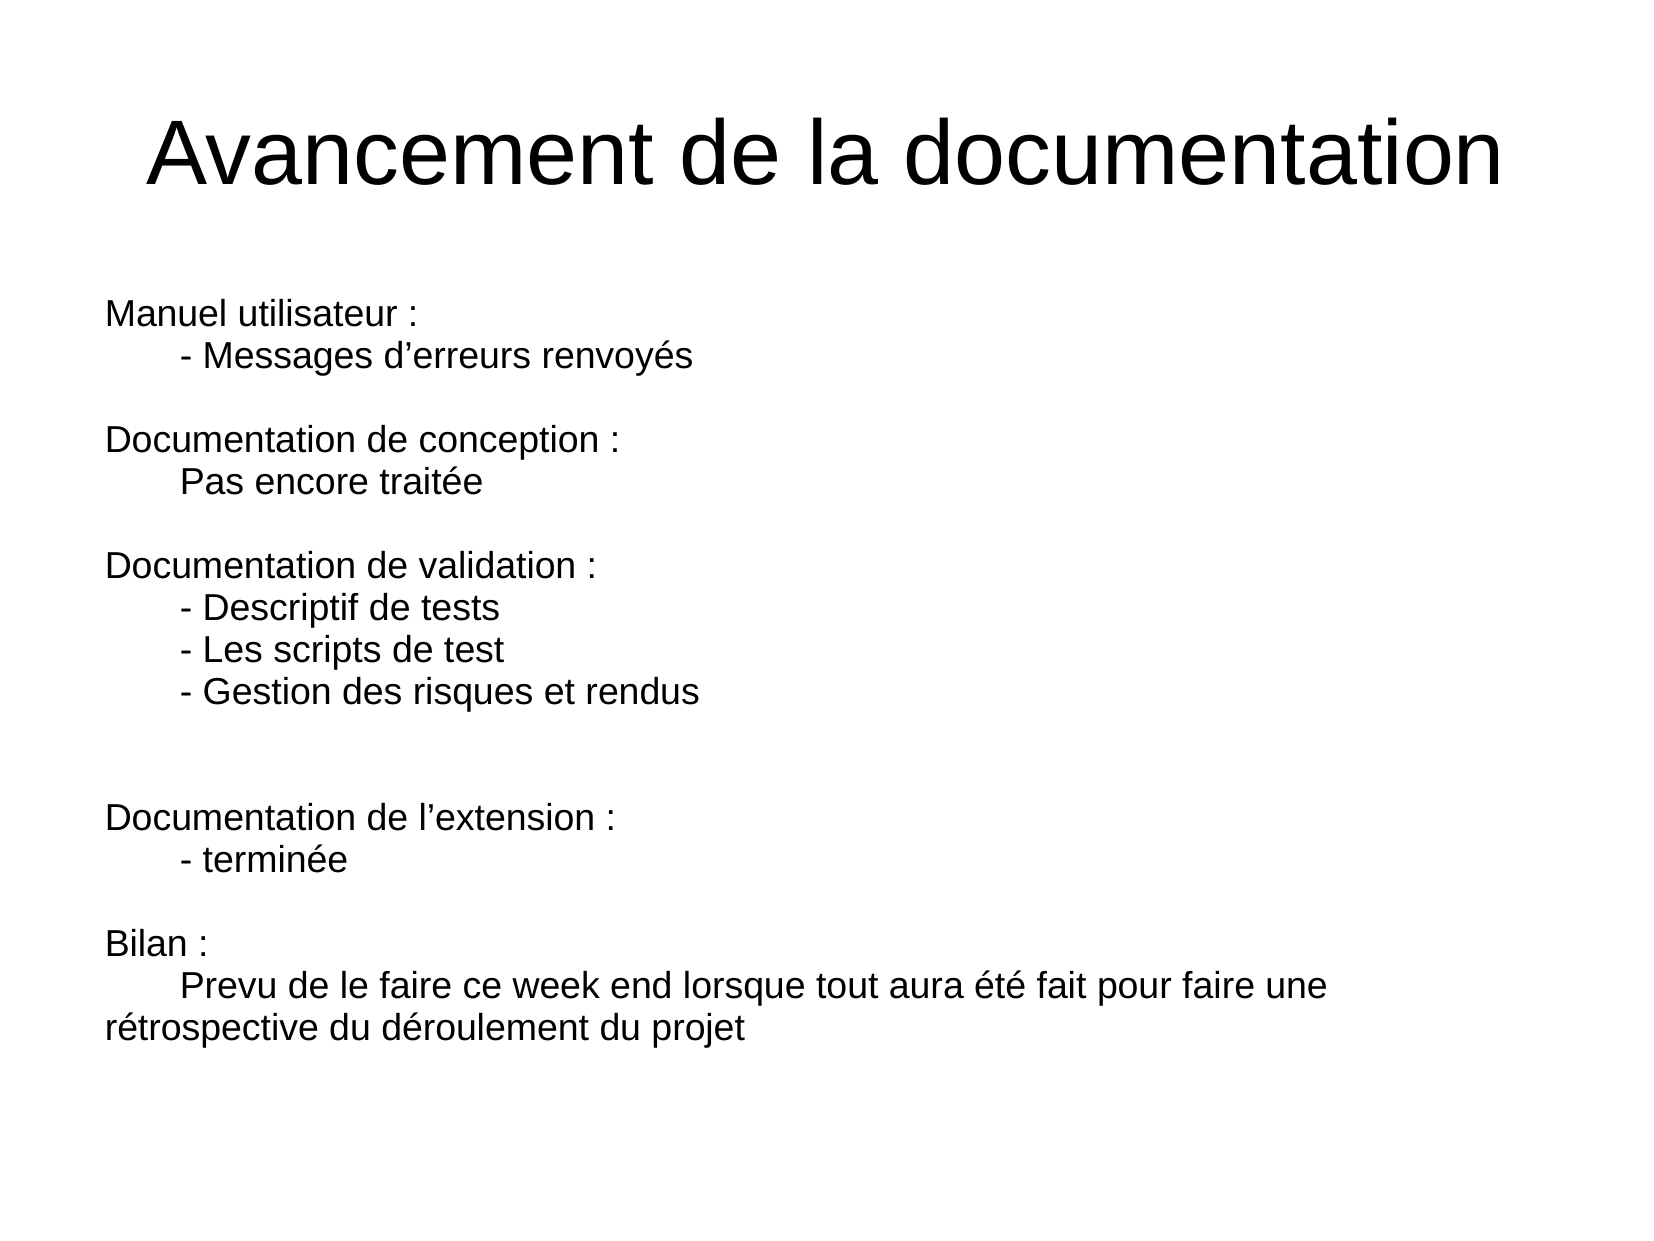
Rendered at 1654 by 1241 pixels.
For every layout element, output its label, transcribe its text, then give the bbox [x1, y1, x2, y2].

text_box Manuel utilisateur : - Messages d’erreurs renvoyés Documentation de conception : Pas encore traitée Documentation de validation : - Descriptif de tests - Les scripts de test - Gestion des risques et rendus Documentation de l’extension : - terminée Bilan : Prevu de le faire ce week end lorsque tout aura été fait pour faire une rétrospective du déroulement du projet [90, 285, 1396, 1096]
title Avancement de la documentation [82, 49, 1571, 257]
